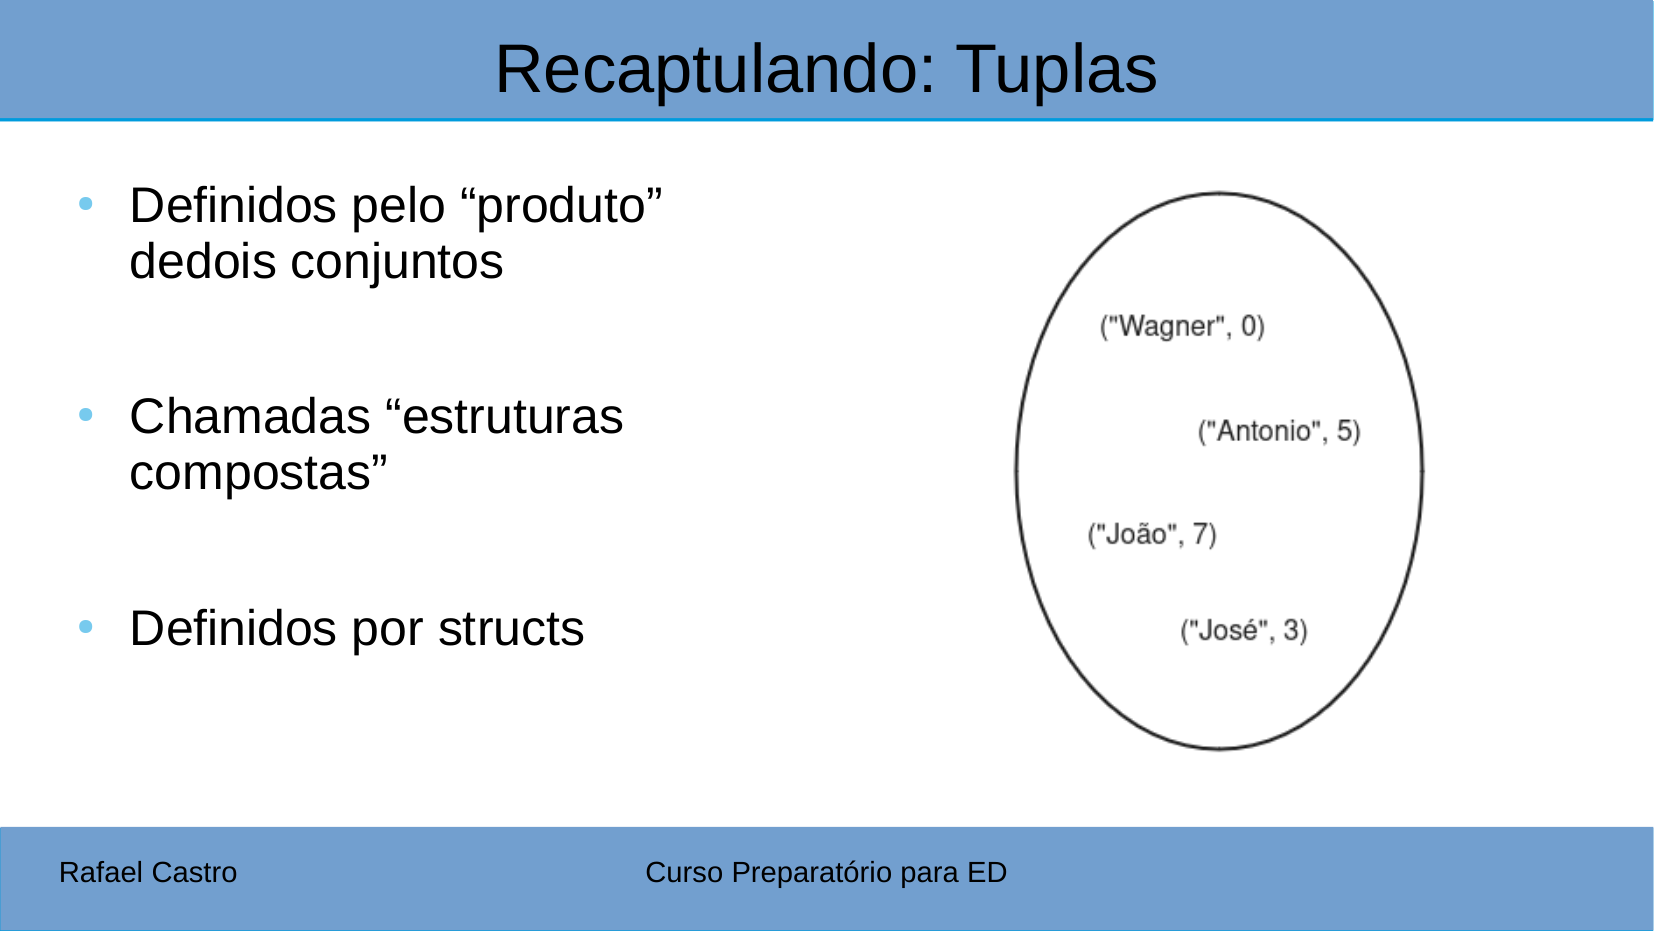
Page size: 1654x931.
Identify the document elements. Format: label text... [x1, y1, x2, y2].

picture [1000, 177, 1441, 768]
list Definidos pelo “produto” dedois conjuntos Chamadas “estruturas compostas” Definidos por structs [59, 177, 809, 768]
title Recaptulando: Tuplas [59, 29, 1595, 108]
